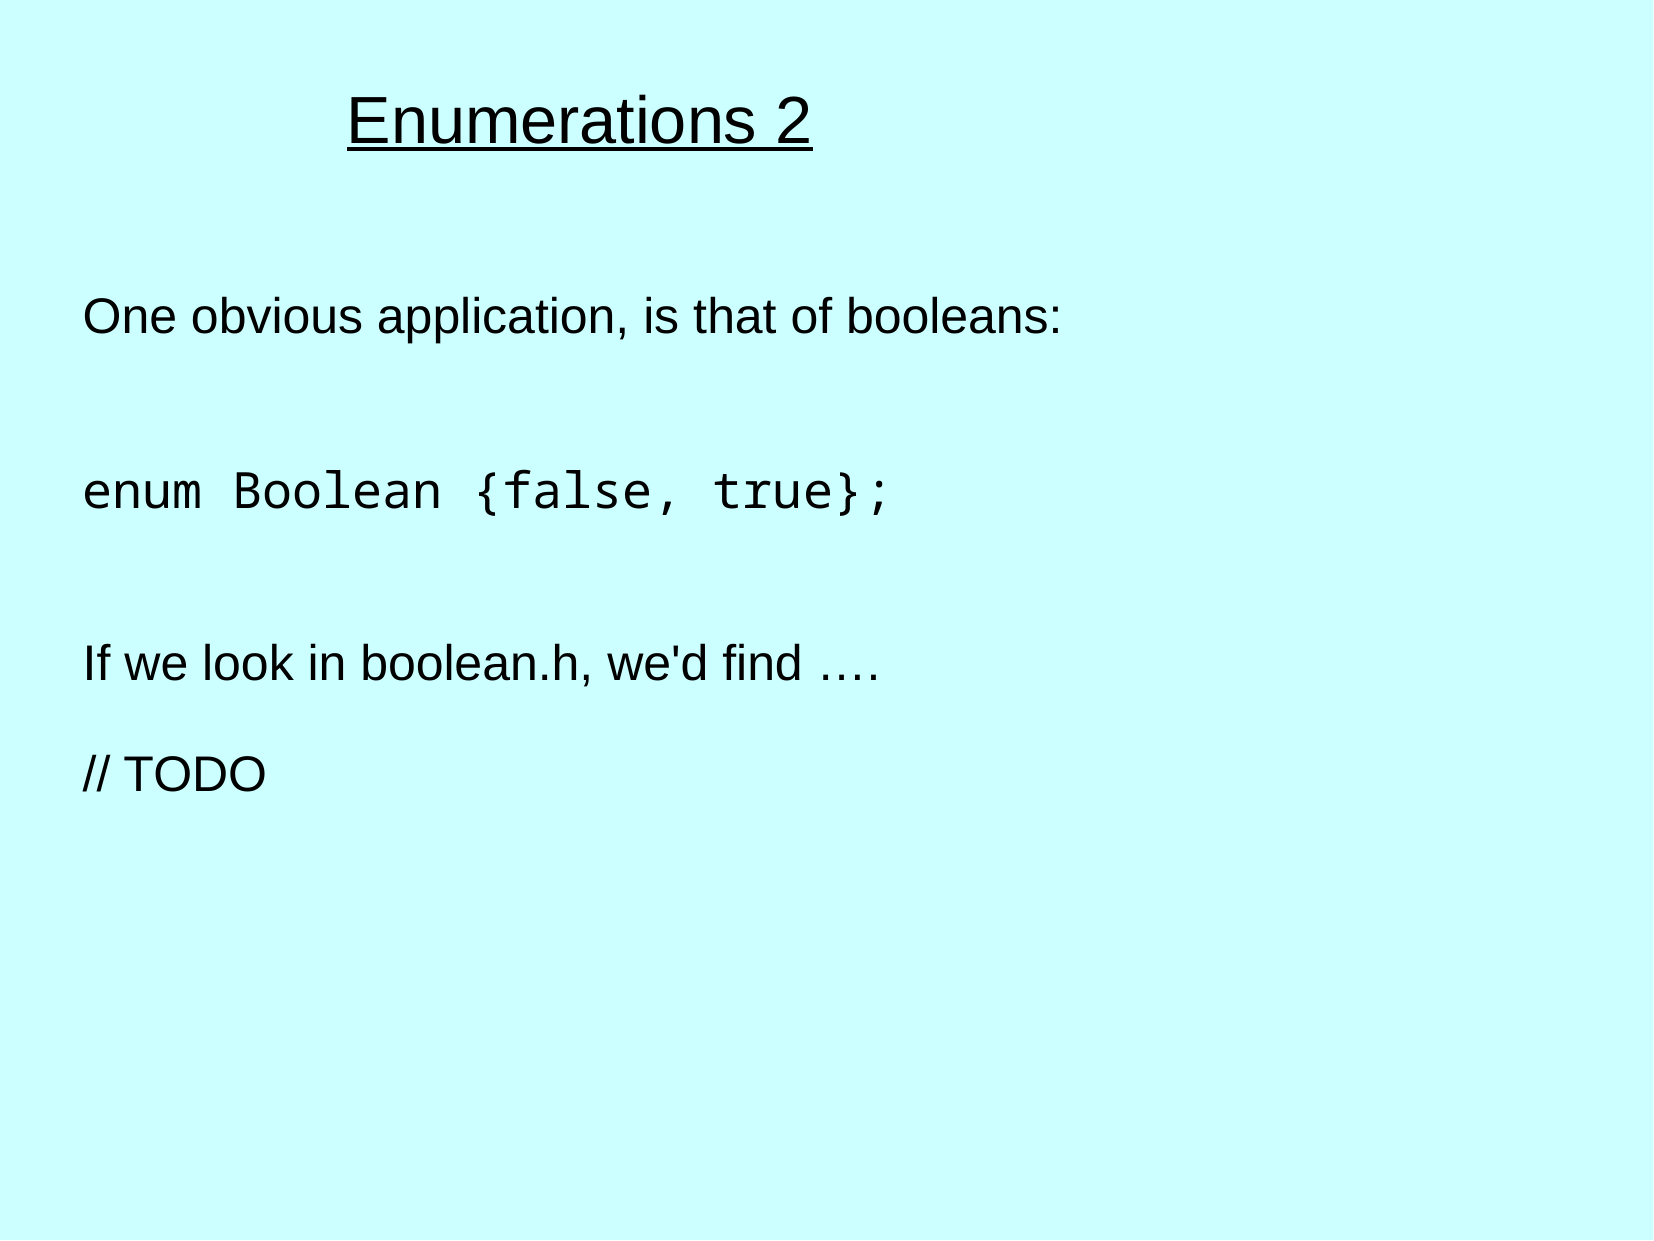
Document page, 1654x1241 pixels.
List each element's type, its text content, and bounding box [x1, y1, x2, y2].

subtitle Enumerations 2 One obvious application, is that of booleans: enum Boolean {false, true}; If we look in boolean.h, we'd find …. // TODO [82, 82, 1583, 1158]
